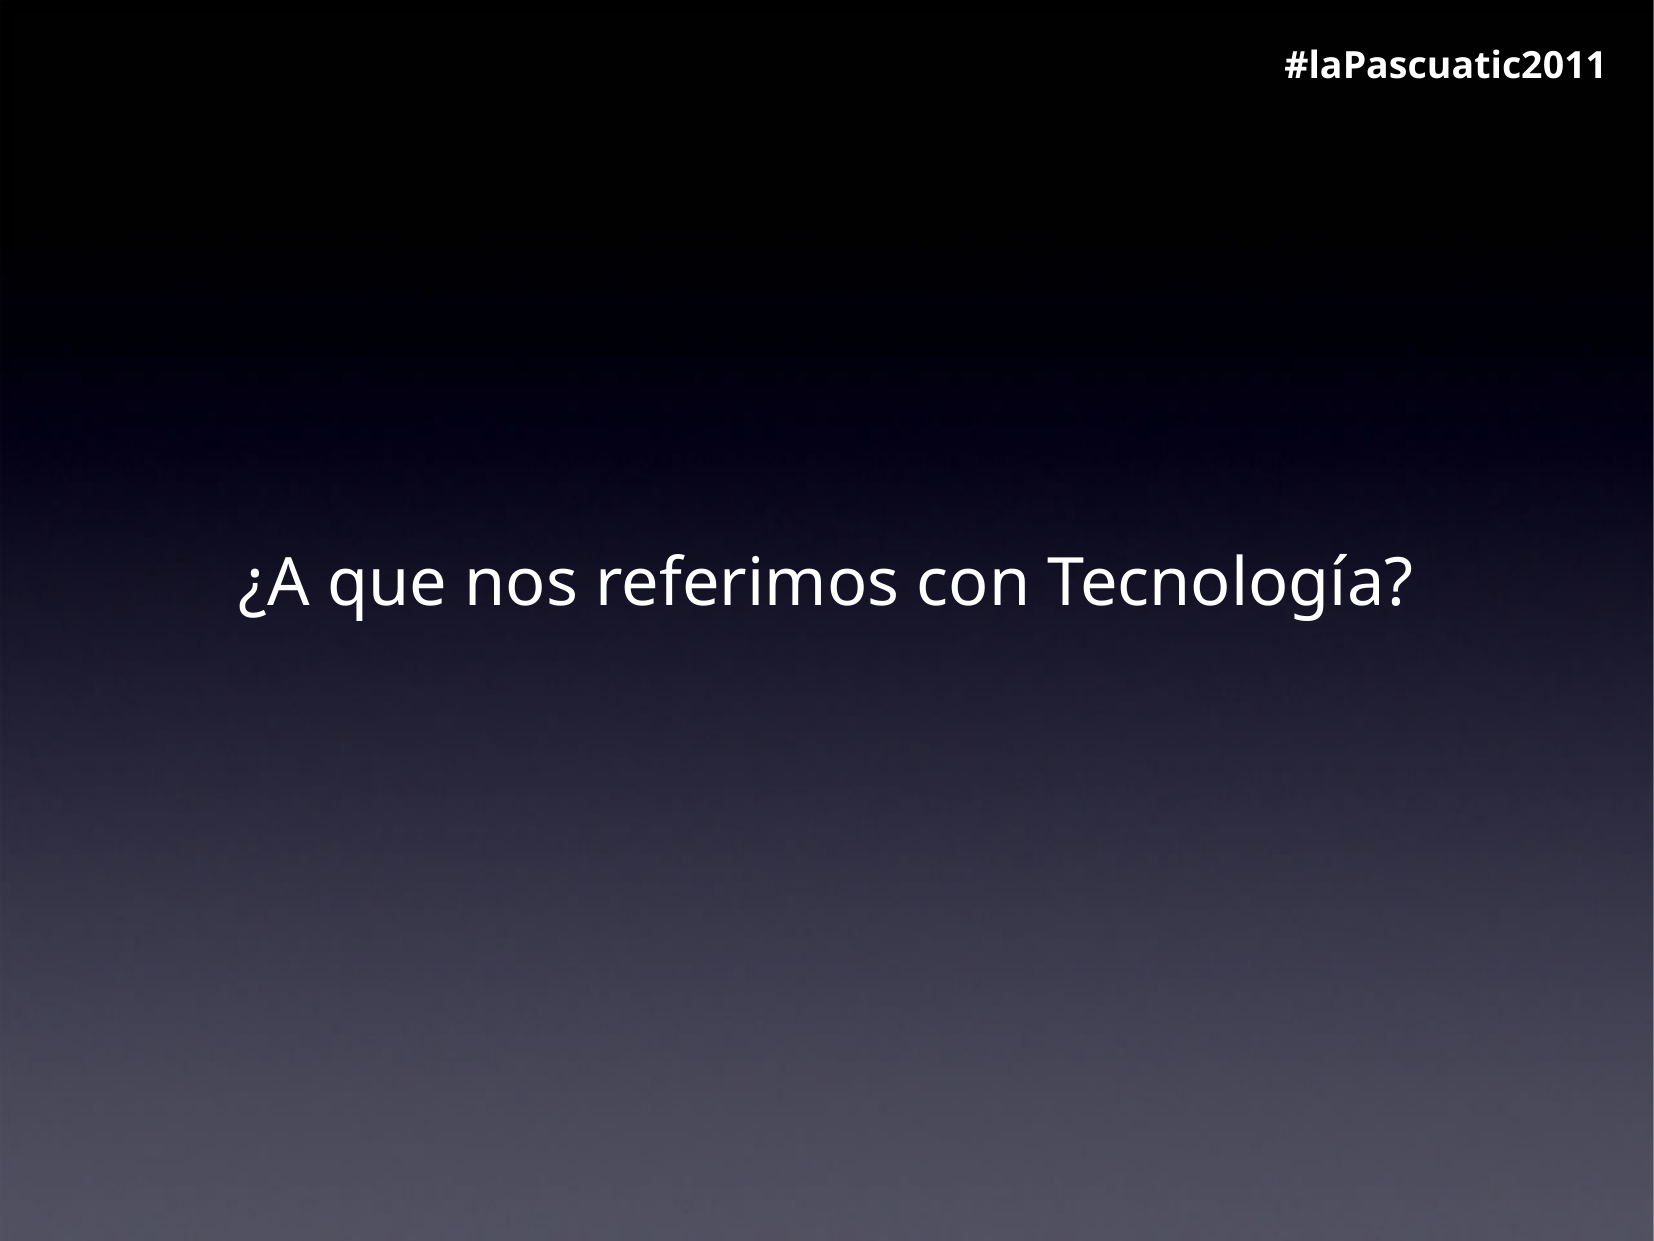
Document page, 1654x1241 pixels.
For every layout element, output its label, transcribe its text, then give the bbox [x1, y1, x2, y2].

text_box #laPascuatic2011 [1269, 31, 1625, 89]
picture [0, 0, 1654, 1241]
subtitle ¿A que nos referimos con Tecnología? [82, 49, 1571, 1109]
